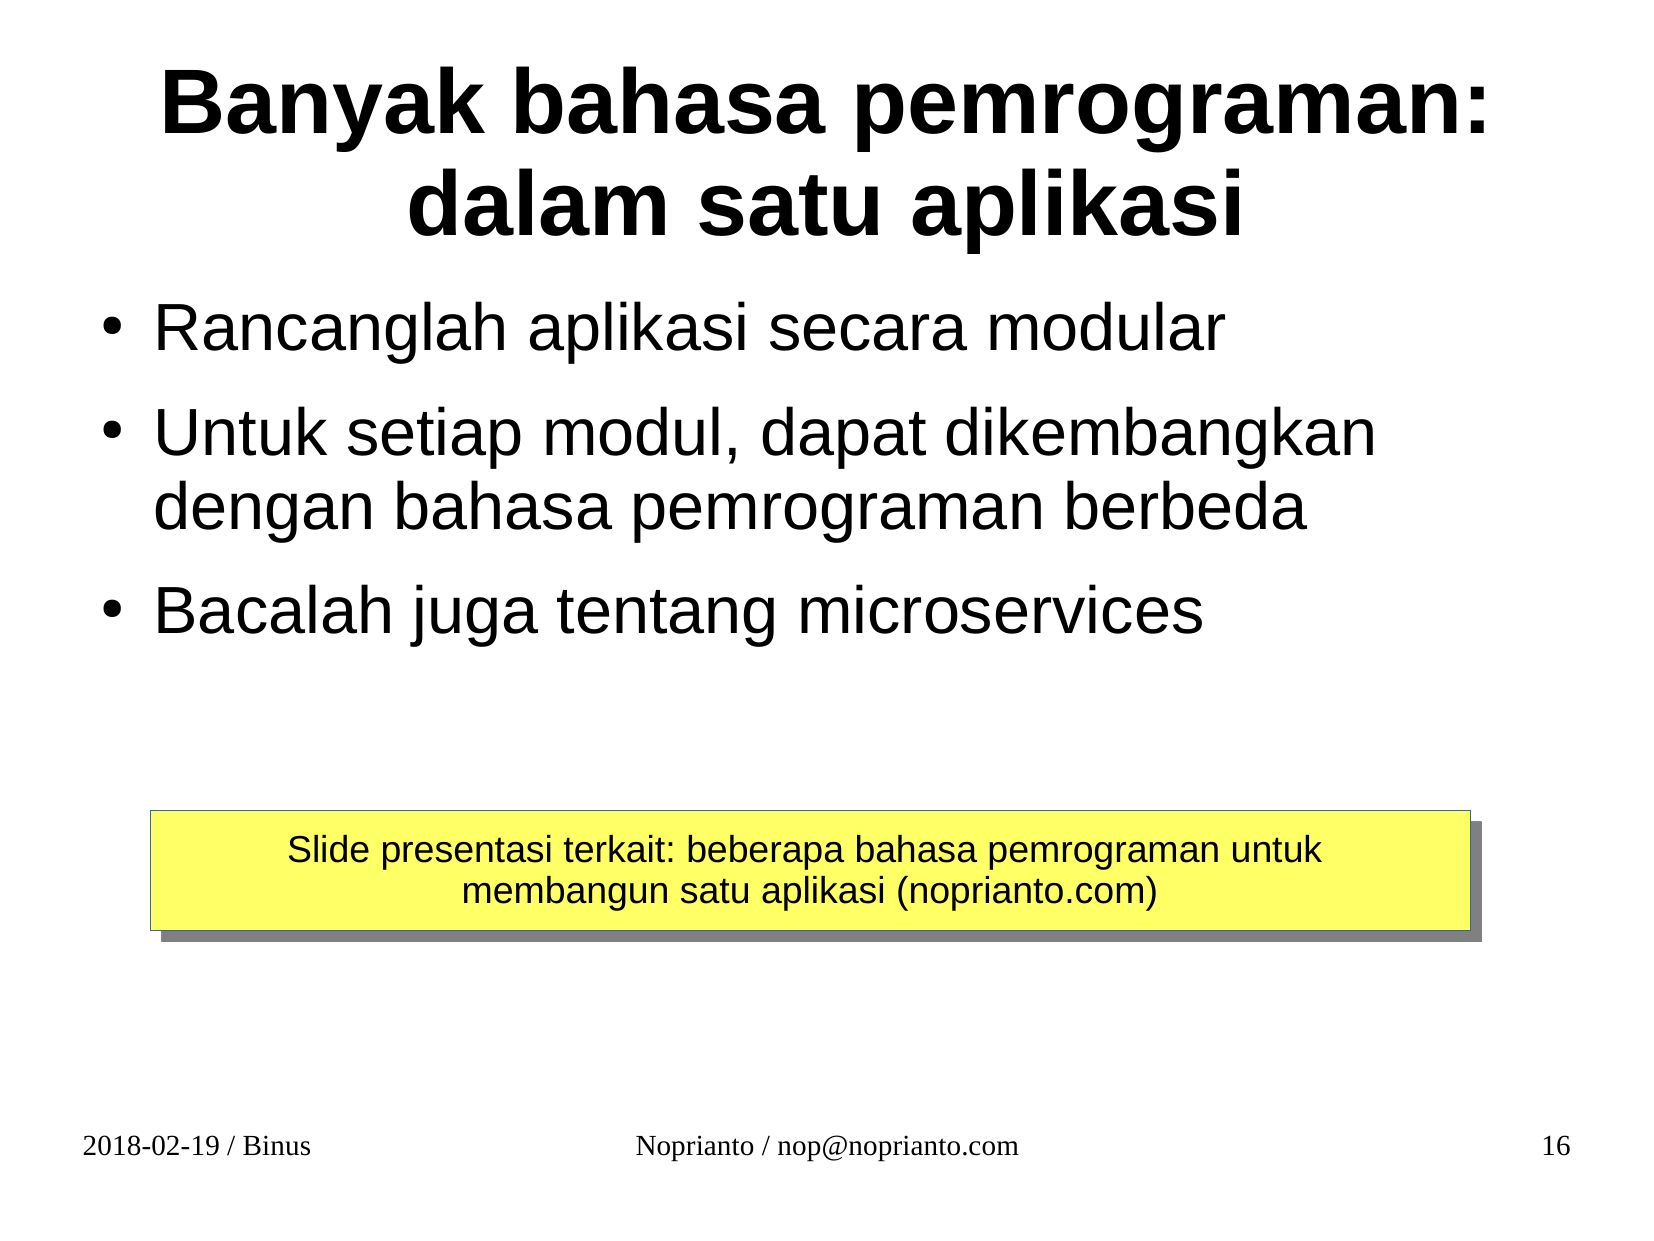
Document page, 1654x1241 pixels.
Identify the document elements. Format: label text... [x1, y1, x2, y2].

text_box Slide presentasi terkait: beberapa bahasa pemrograman untuk membangun satu aplikasi (noprianto.com) [150, 810, 1471, 931]
list Rancanglah aplikasi secara modular Untuk setiap modul, dapat dikembangkan dengan bahasa pemrograman berbeda Bacalah juga tentang microservices [82, 290, 1571, 1010]
title Banyak bahasa pemrograman: dalam satu aplikasi [82, 49, 1571, 257]
